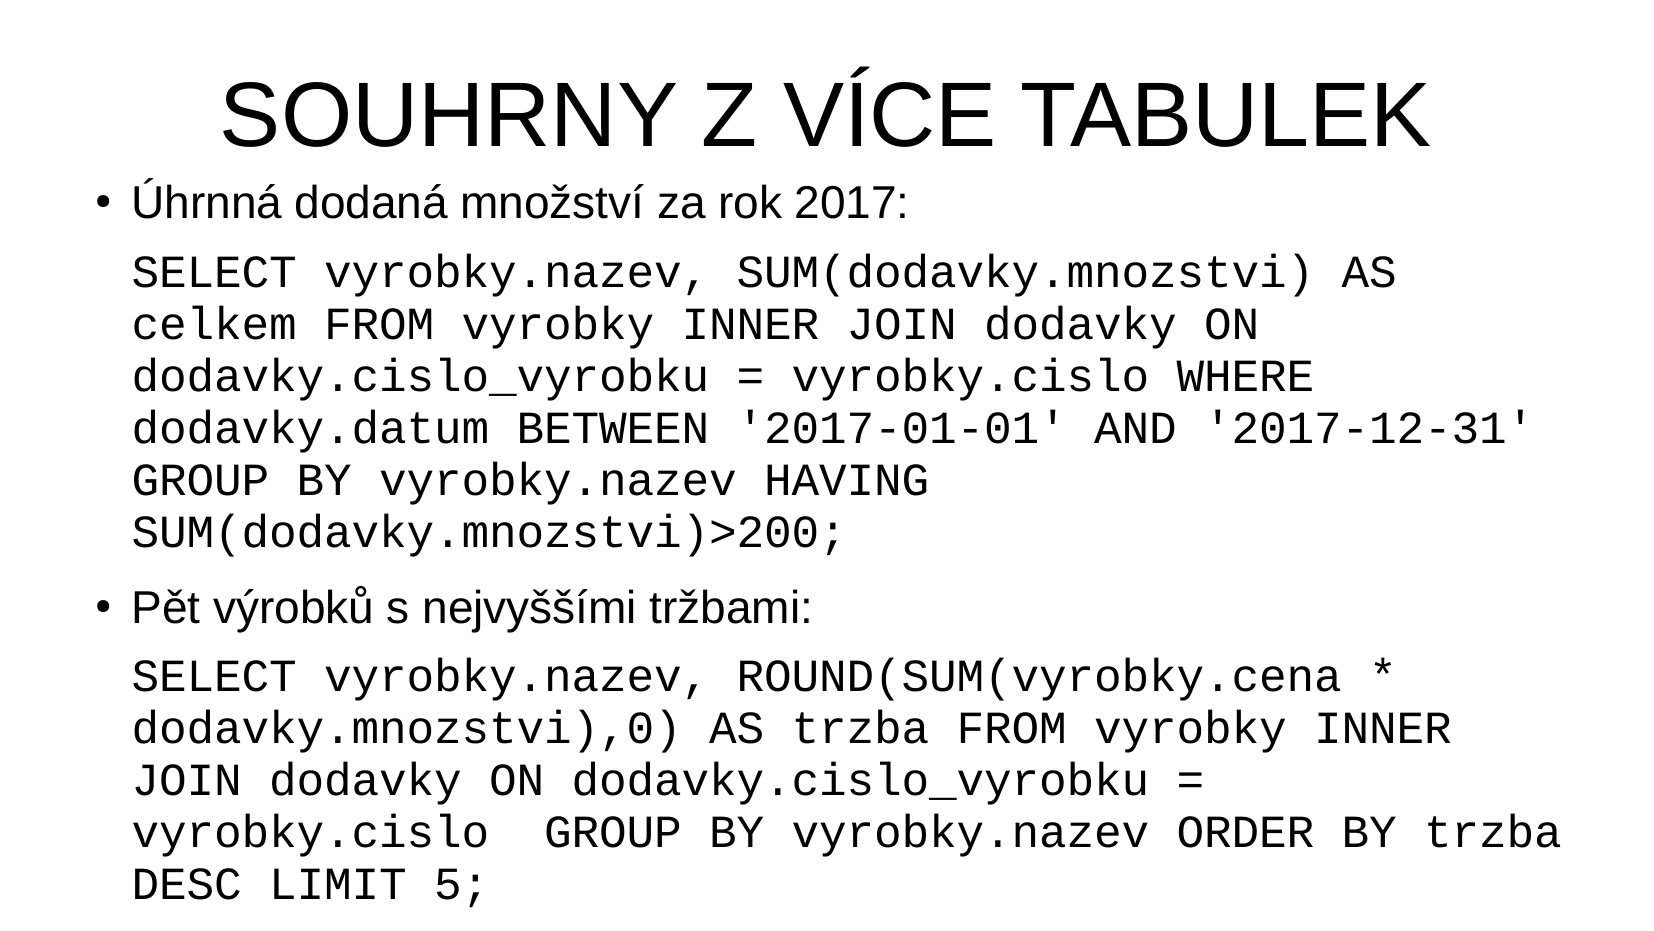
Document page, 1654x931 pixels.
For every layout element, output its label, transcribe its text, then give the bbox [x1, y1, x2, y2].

list Úhrnná dodaná množství za rok 2017: SELECT vyrobky.nazev, SUM(dodavky.mnozstvi) AS celkem FROM vyrobky INNER JOIN dodavky ON dodavky.cislo_vyrobku = vyrobky.cislo WHERE dodavky.datum BETWEEN '2017-01-01' AND '2017-12-31' GROUP BY vyrobky.nazev HAVING SUM(dodavky.mnozstvi)>200; Pět výrobků s nejvyššími tržbami: SELECT vyrobky.nazev, ROUND(SUM(vyrobky.cena * dodavky.mnozstvi),0) AS trzba FROM vyrobky INNER JOIN dodavky ON dodavky.cislo_vyrobku = vyrobky.cislo GROUP BY vyrobky.nazev ORDER BY trzba DESC LIMIT 5; [82, 177, 1571, 916]
title SOUHRNY Z VÍCE TABULEK [82, 37, 1571, 177]
